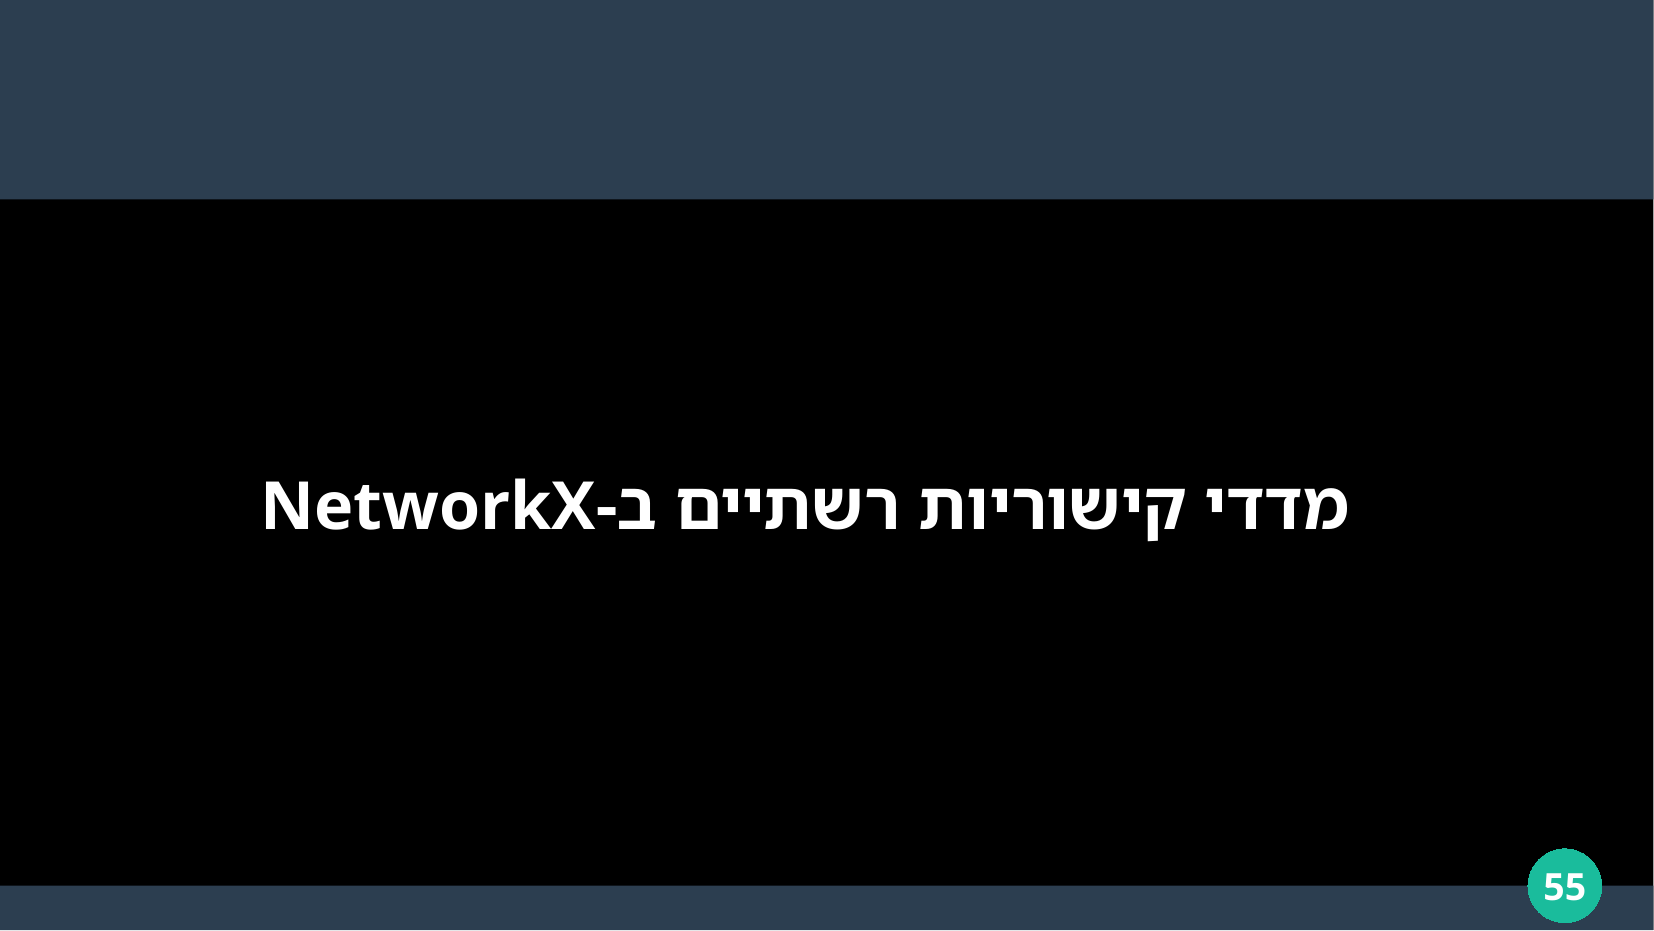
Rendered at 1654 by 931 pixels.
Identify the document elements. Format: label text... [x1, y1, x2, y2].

title מדדי קישוריות רשתיים ב-NetworkX [225, 444, 1386, 563]
